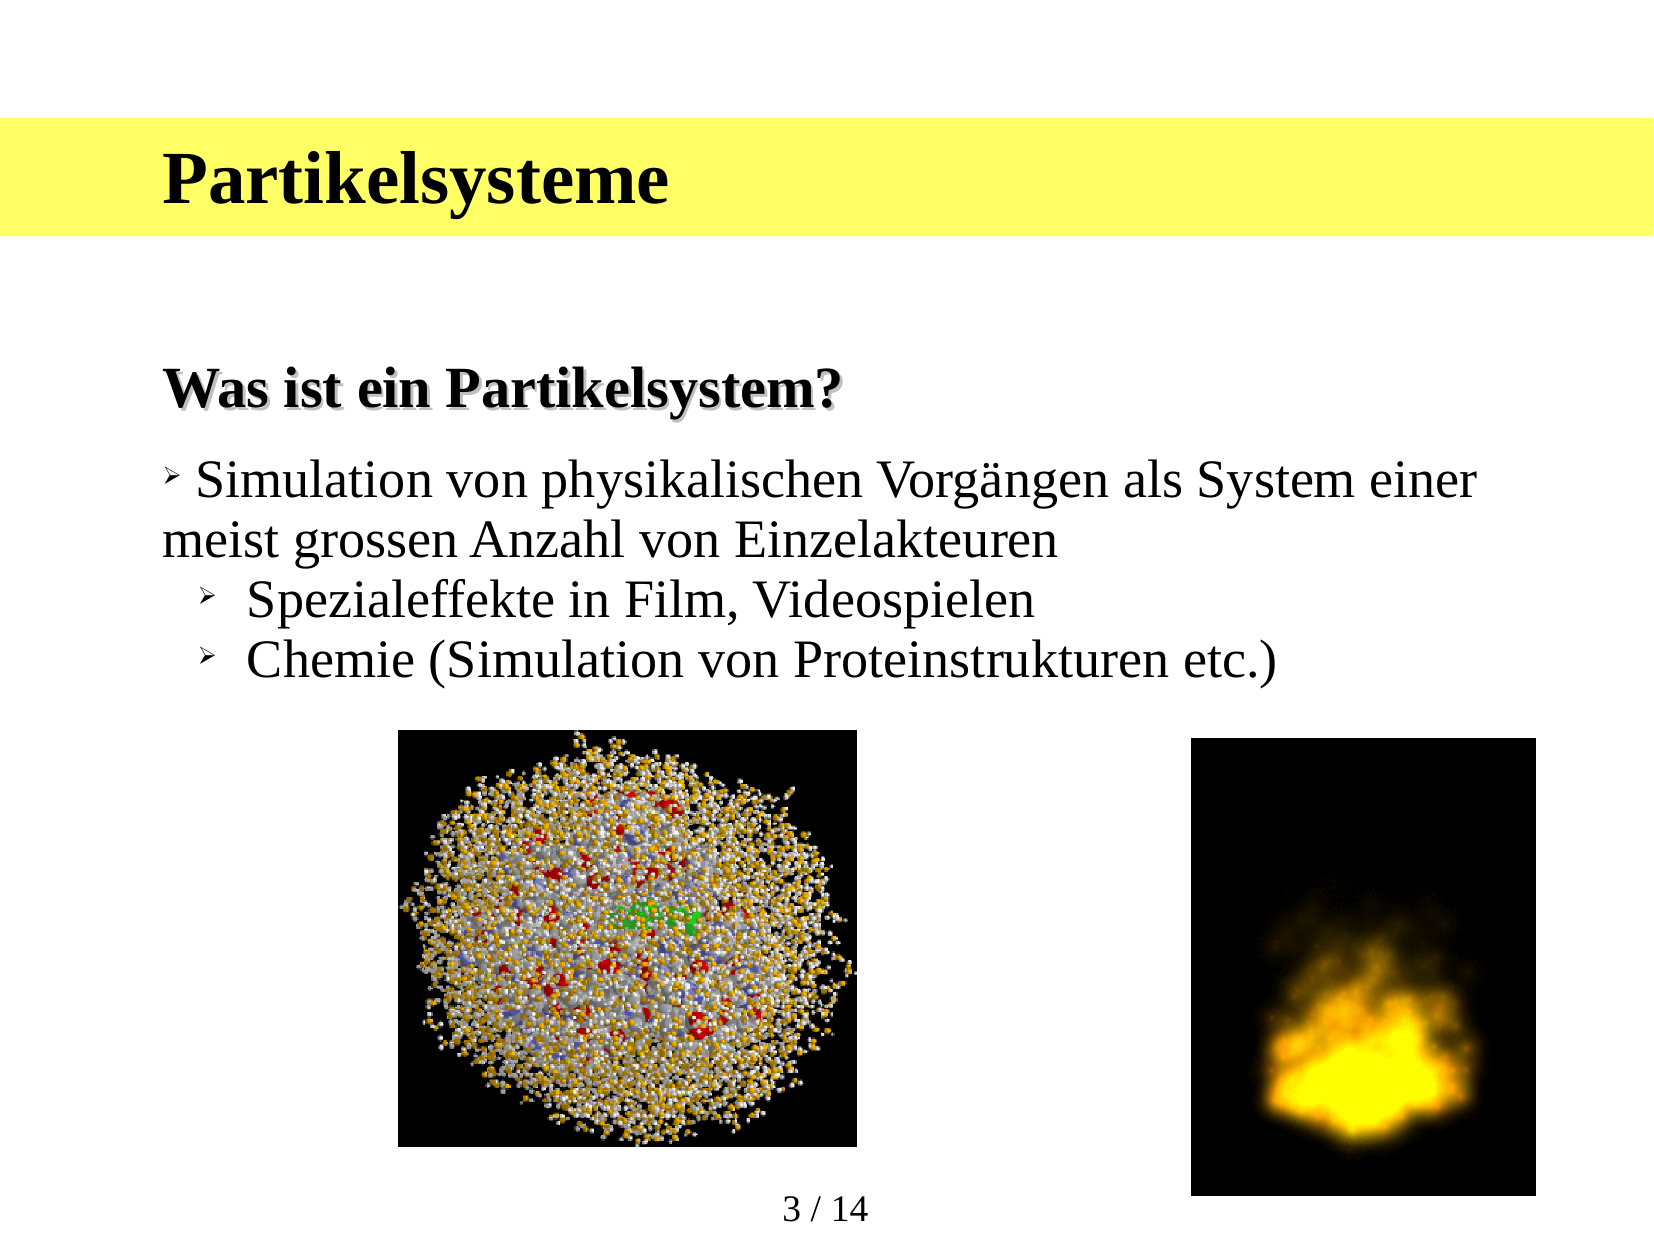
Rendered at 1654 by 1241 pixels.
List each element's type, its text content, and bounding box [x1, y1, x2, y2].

text_box Simulation von physikalischen Vorgängen als System einer meist grossen Anzahl von Einzelakteuren Spezialeffekte in Film, Videospielen Chemie (Simulation von Proteinstrukturen etc.) [147, 441, 1625, 697]
text_box [0, 118, 1654, 237]
text_box Was ist ein Partikelsystem? [147, 348, 1595, 428]
picture [398, 730, 857, 1147]
text_box Partikelsysteme [147, 129, 1087, 228]
picture [1191, 738, 1536, 1196]
text_box <number> / 14 [767, 1181, 916, 1241]
